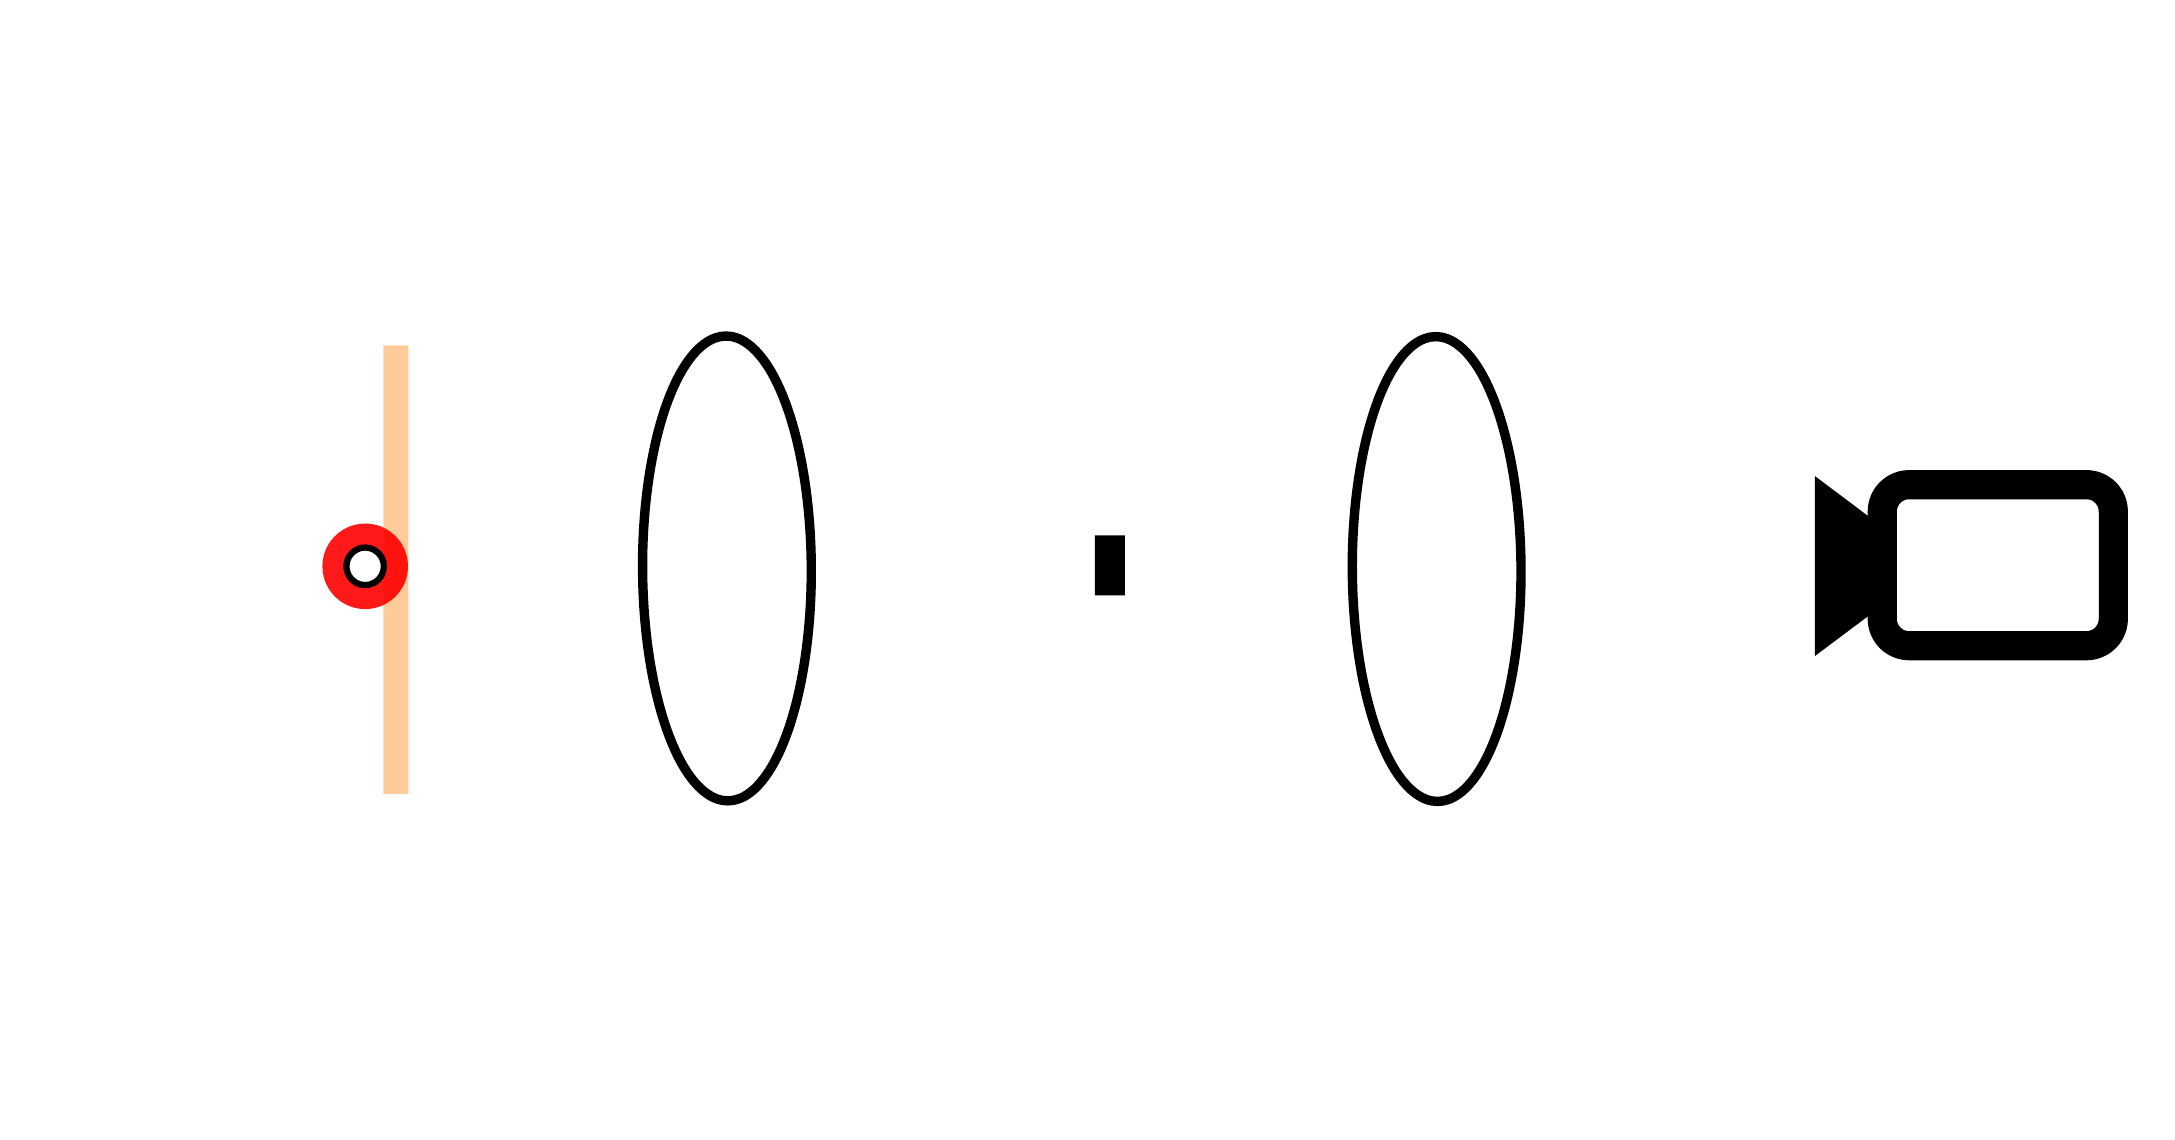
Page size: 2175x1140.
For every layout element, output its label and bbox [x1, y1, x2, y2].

text_box [322, 523, 409, 610]
text_box [1094, 535, 1125, 596]
text_box [1352, 336, 1522, 802]
text_box [642, 336, 812, 801]
text_box [1814, 476, 1875, 657]
text_box [1882, 484, 2114, 646]
